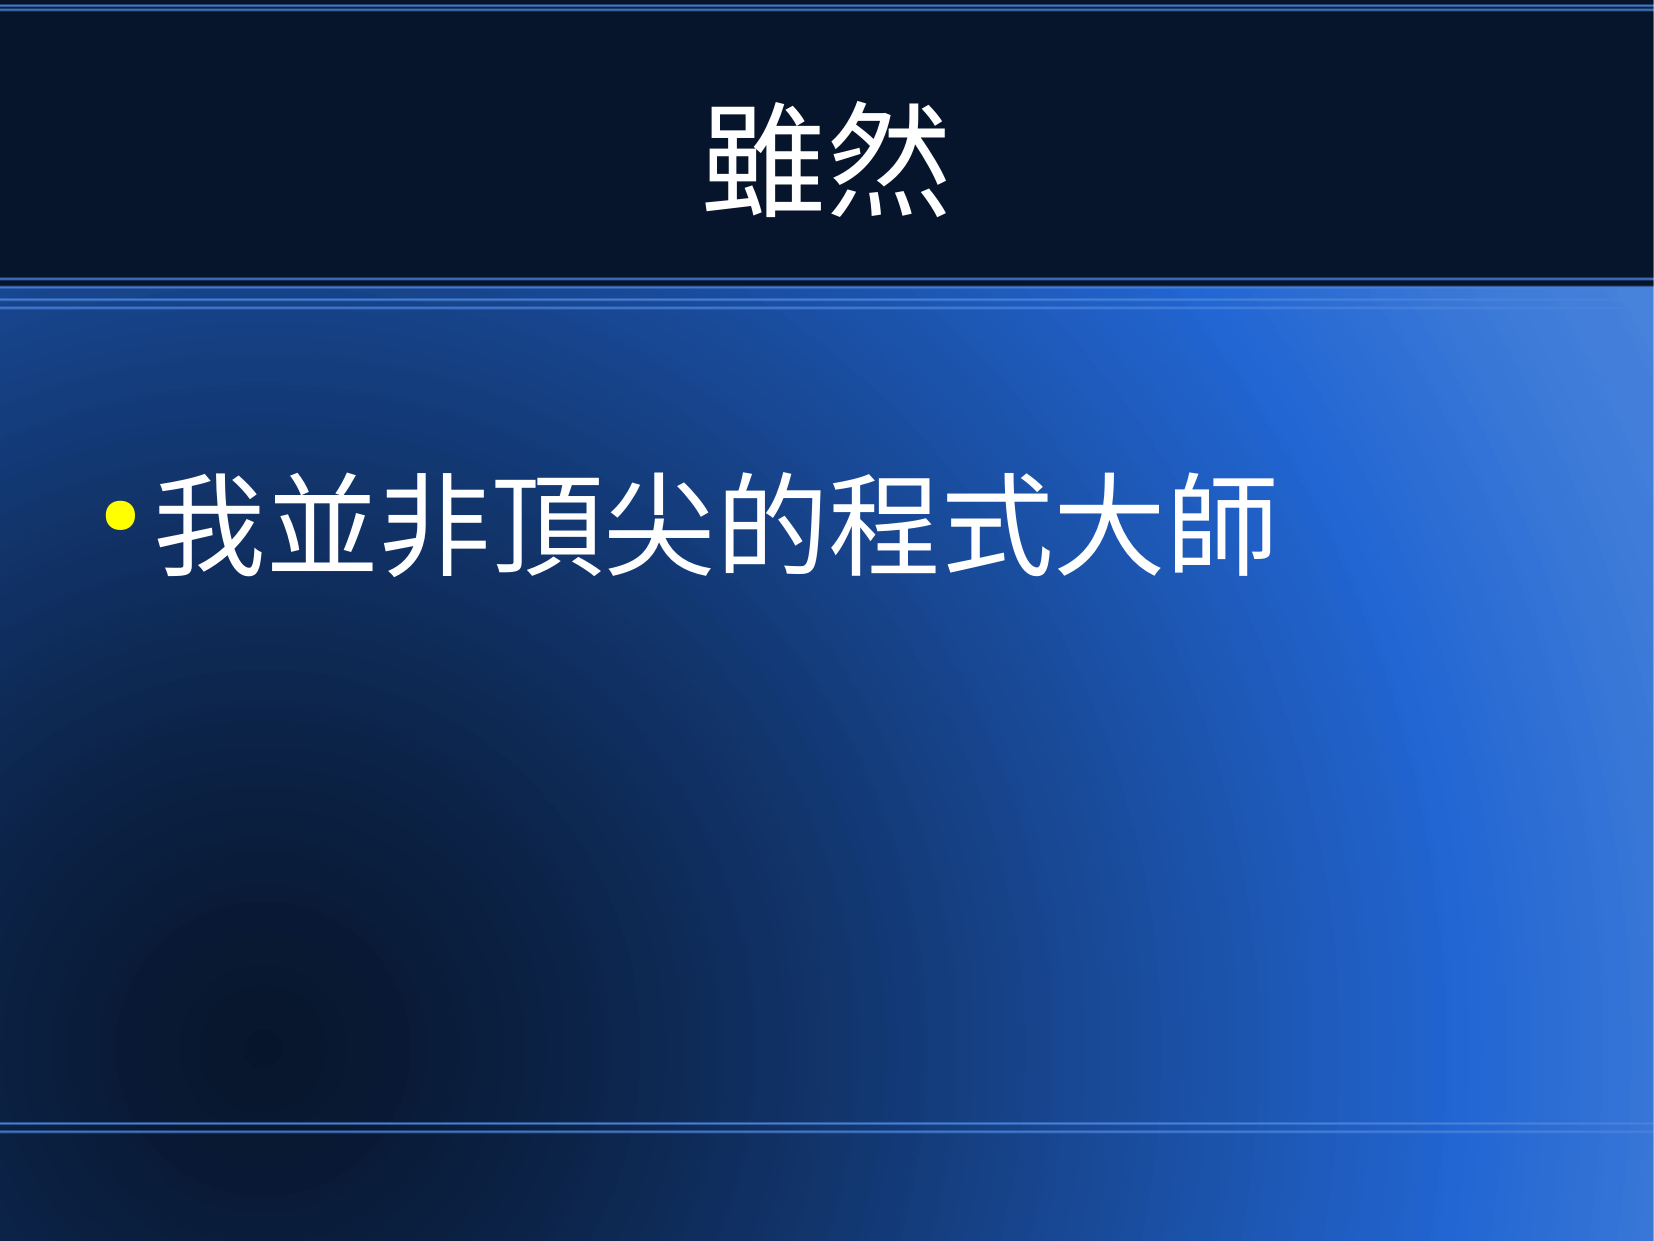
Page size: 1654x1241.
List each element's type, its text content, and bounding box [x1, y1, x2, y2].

title 雖然 [82, 49, 1571, 257]
picture [0, 0, 1654, 1241]
list 我並非頂尖的程式大師 [82, 355, 1571, 1241]
